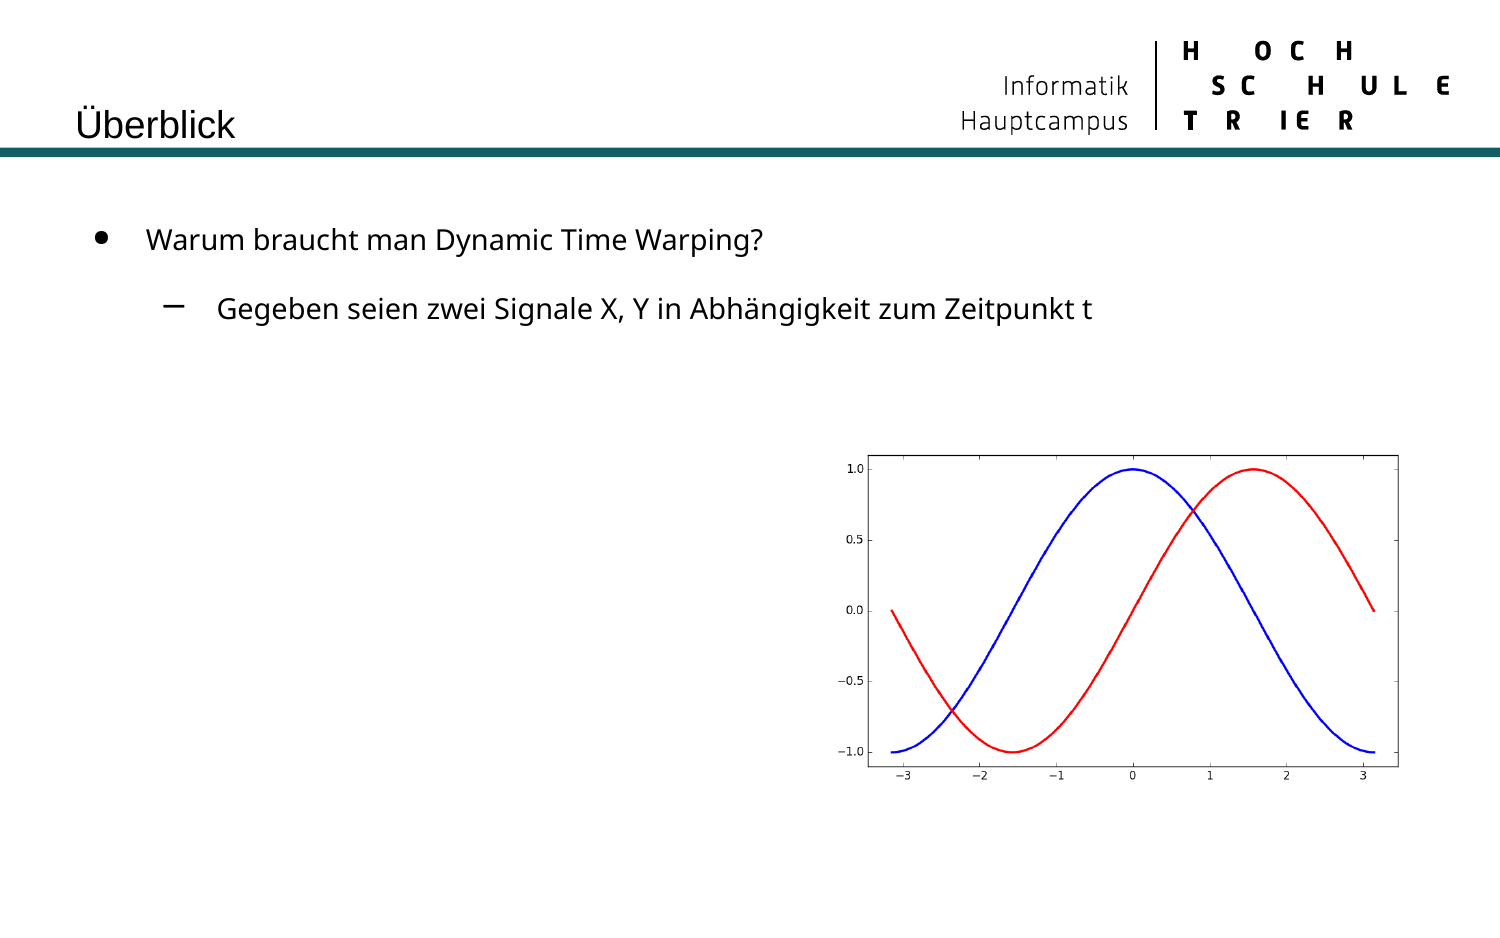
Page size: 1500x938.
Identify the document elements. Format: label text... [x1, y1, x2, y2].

list Warum braucht man Dynamic Time Warping? Gegeben seien zwei Signale X, Y in Abhängigkeit zum Zeitpunkt t [75, 219, 1425, 863]
title Überblick [75, 37, 1425, 194]
picture [782, 416, 1466, 805]
